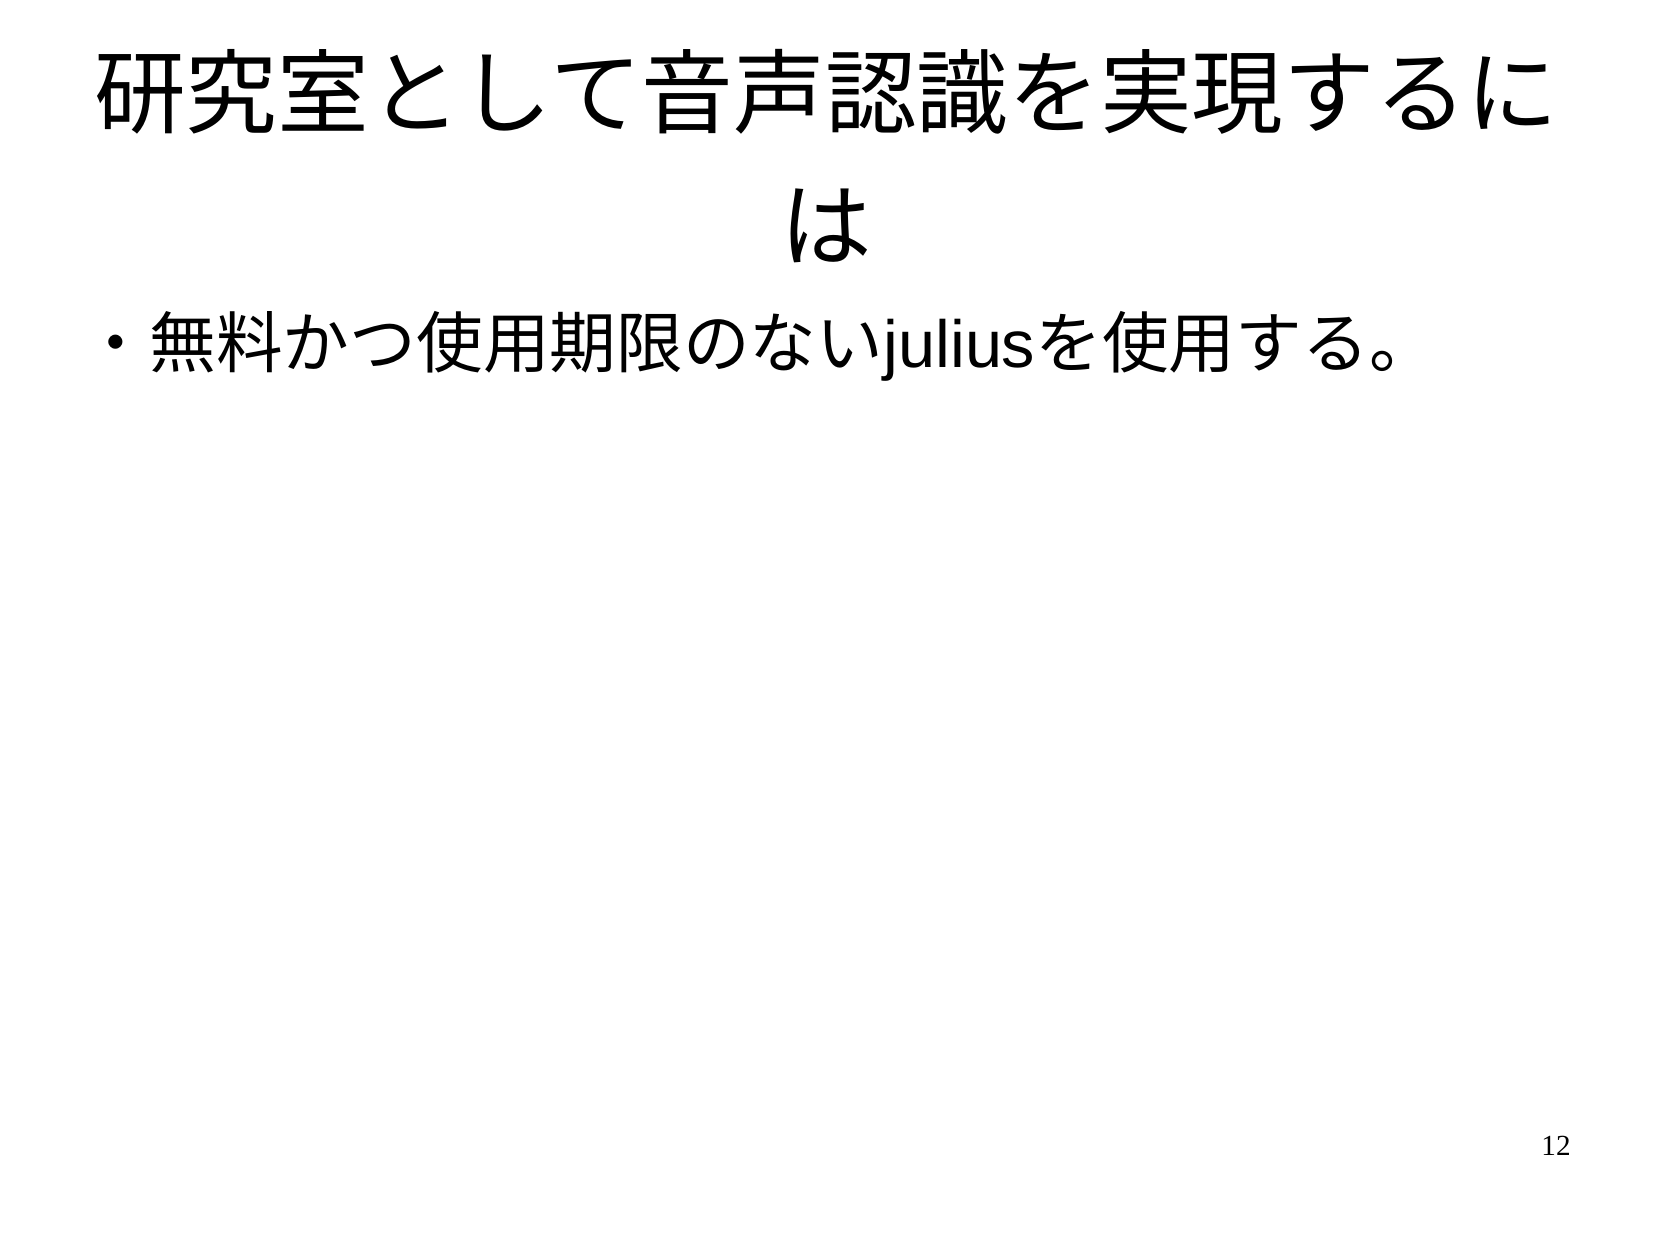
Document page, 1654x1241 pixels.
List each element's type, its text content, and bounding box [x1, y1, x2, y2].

list ・無料かつ使用期限のないjuliusを使用する。 [82, 290, 1571, 1010]
title 研究室として音声認識を実現するには [82, 49, 1571, 257]
